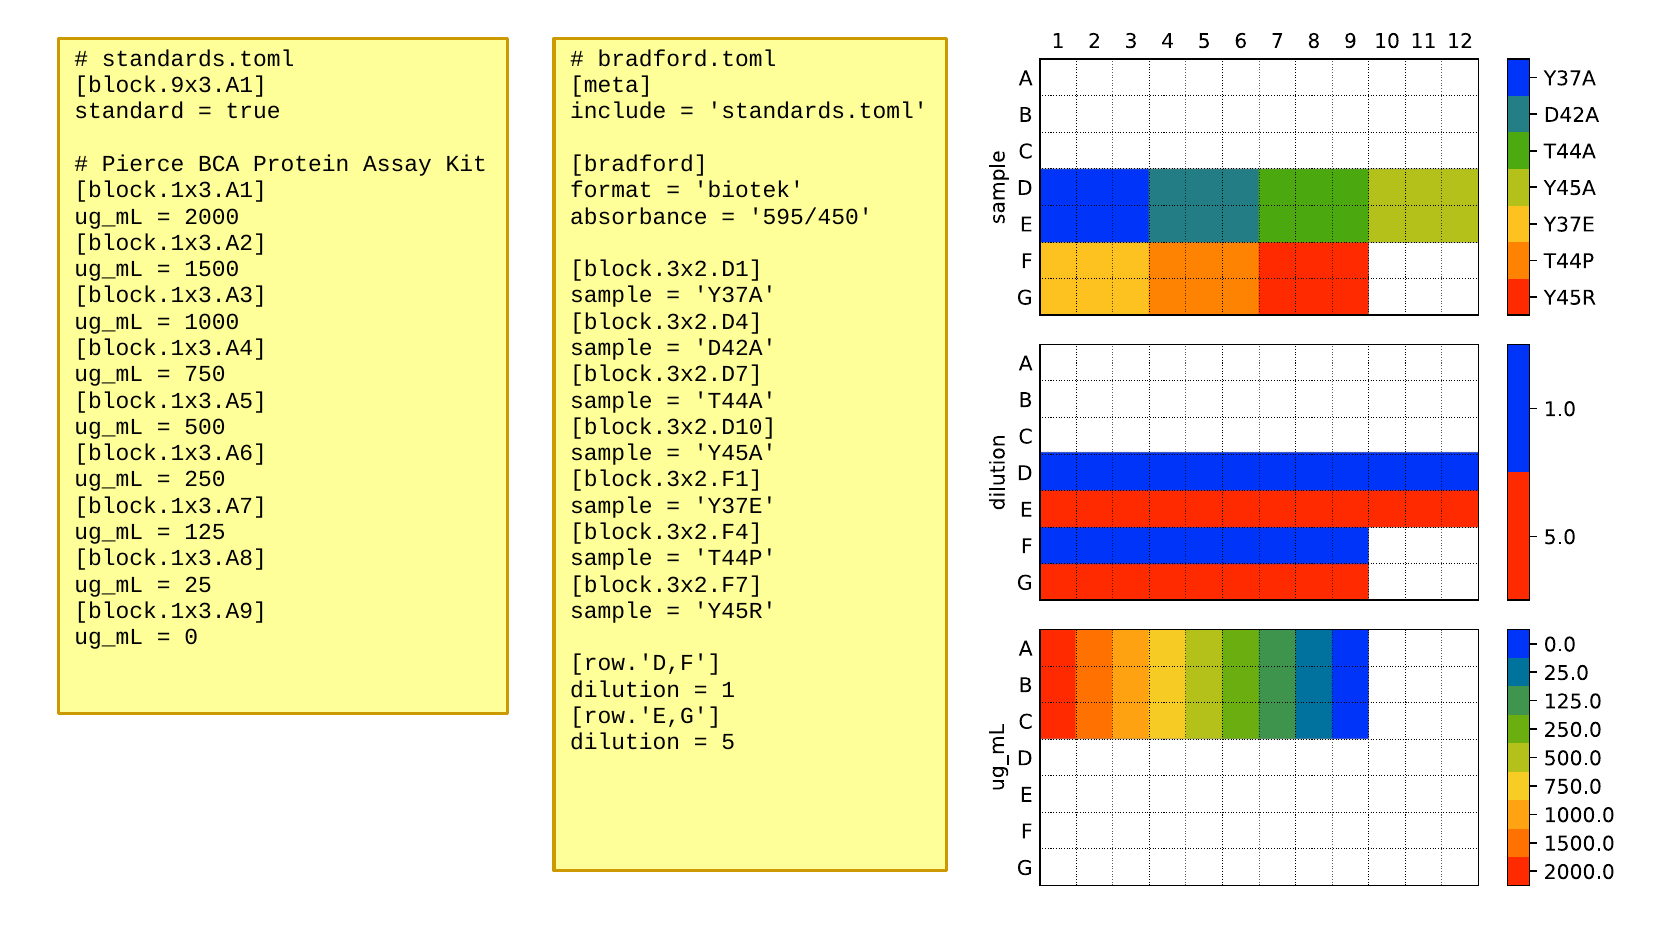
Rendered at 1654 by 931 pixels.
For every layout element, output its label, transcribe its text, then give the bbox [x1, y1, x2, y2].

text_box # standards.toml [block.9x3.A1] standard = true # Pierce BCA Protein Assay Kit [block.1x3.A1] ug_mL = 2000 [block.1x3.A2] ug_mL = 1500 [block.1x3.A3] ug_mL = 1000 [block.1x3.A4] ug_mL = 750 [block.1x3.A5] ug_mL = 500 [block.1x3.A6] ug_mL = 250 [block.1x3.A7] ug_mL = 125 [block.1x3.A8] ug_mL = 25 [block.1x3.A9] ug_mL = 0 [58, 38, 508, 714]
picture [965, 0, 1631, 916]
text_box # bradford.toml [meta] include = 'standards.toml' [bradford] format = 'biotek' absorbance = '595/450' [block.3x2.D1] sample = 'Y37A' [block.3x2.D4] sample = 'D42A' [block.3x2.D7] sample = 'T44A' [block.3x2.D10] sample = 'Y45A' [block.3x2.F1] sample = 'Y37E' [block.3x2.F4] sample = 'T44P' [block.3x2.F7] sample = 'Y45R' [row.'D,F'] dilution = 1 [row.'E,G'] dilution = 5 [553, 38, 947, 871]
